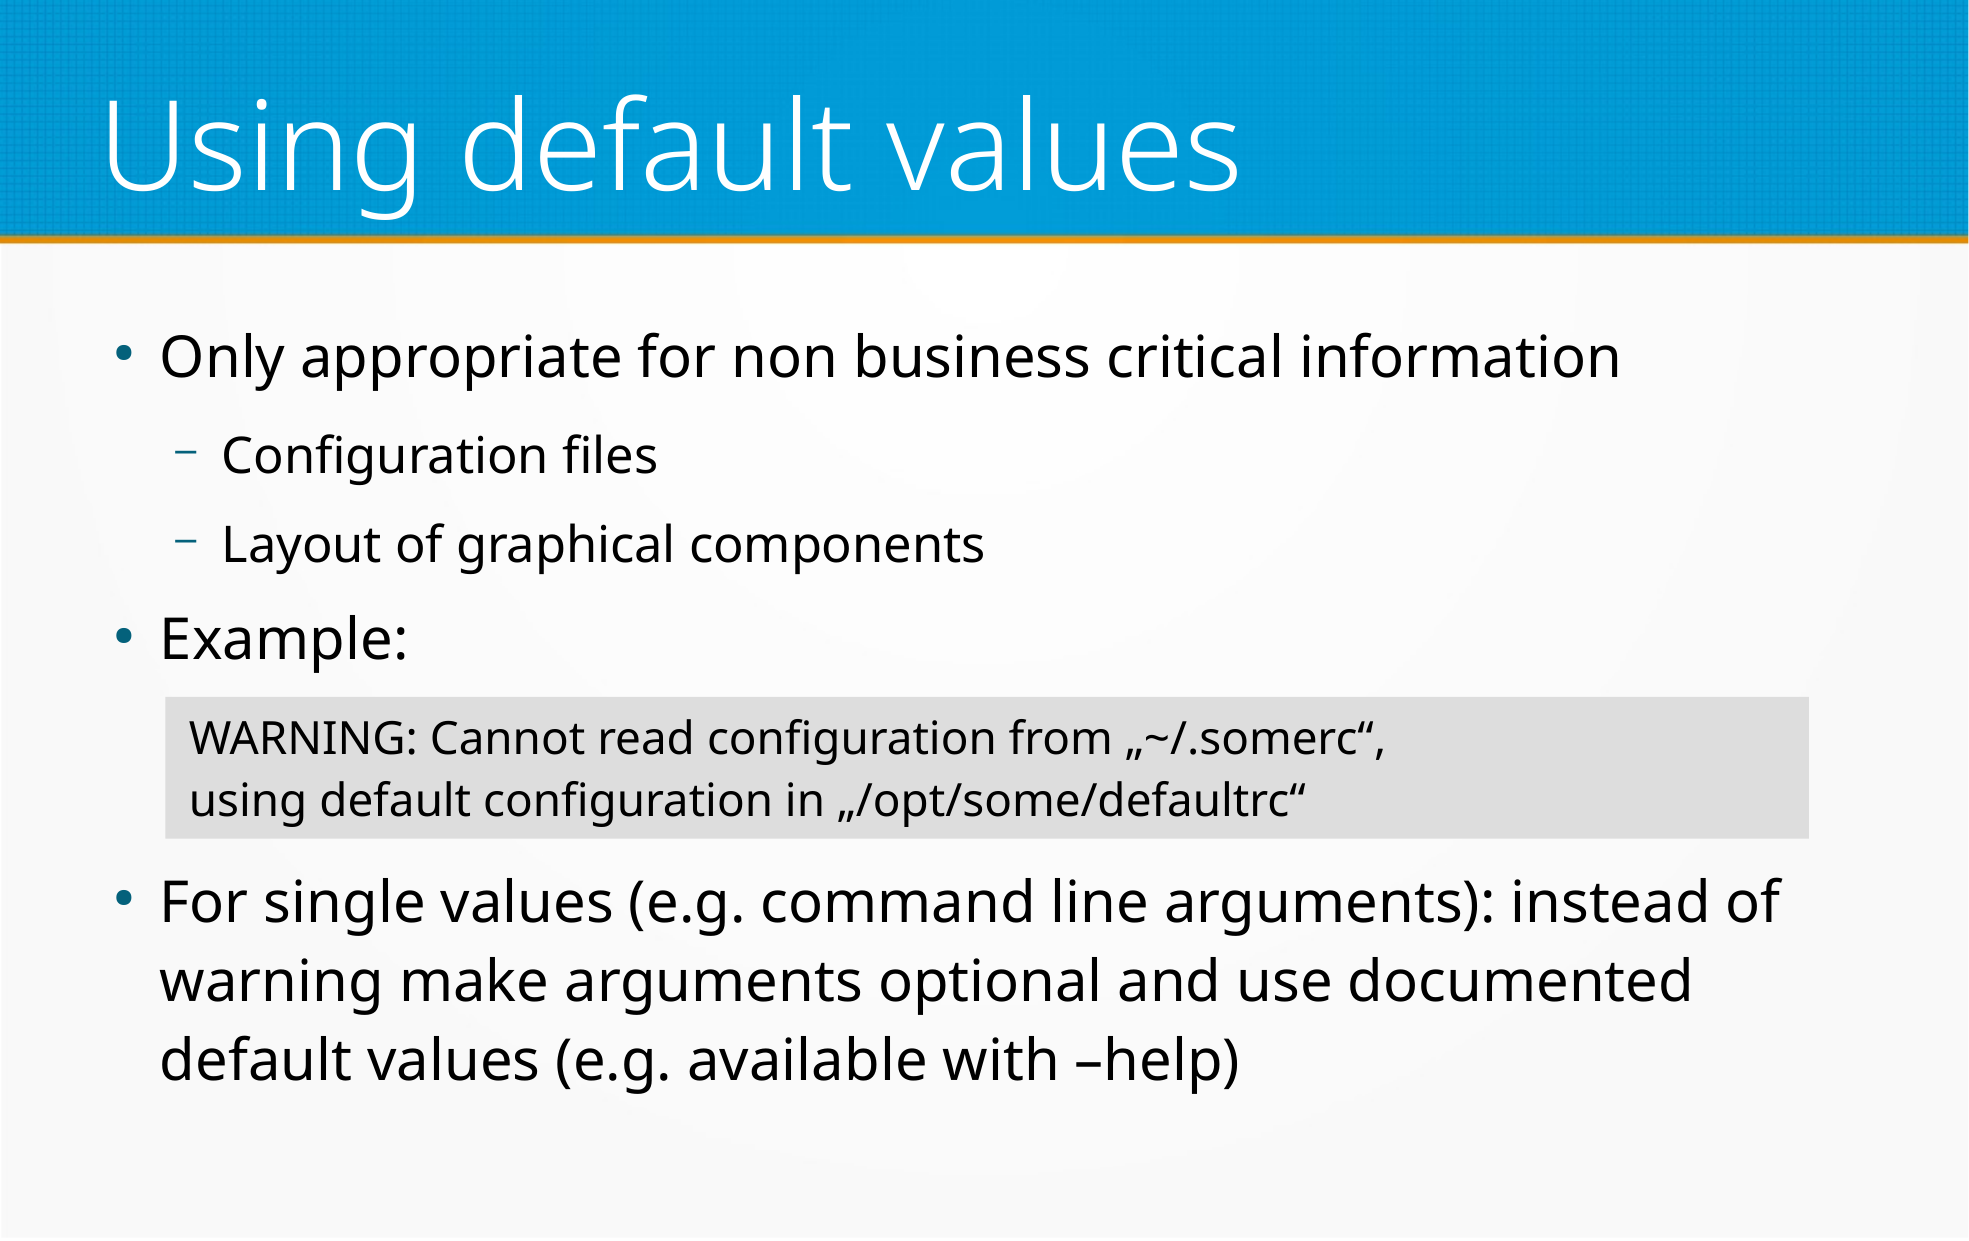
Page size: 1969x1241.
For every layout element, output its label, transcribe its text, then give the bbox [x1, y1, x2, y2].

list WARNING: Cannot read configuration from „~/.somerc“, using default configuration in „/opt/some/defaultrc“ [165, 696, 1809, 839]
picture [0, 233, 1969, 1241]
title Using default values [98, 19, 1870, 227]
list Only appropriate for non business critical information Configuration files Layout of graphical components Example: For single values (e.g. command line arguments): instead of warning make arguments optional and use documented default values (e.g. available with –help) [98, 315, 1867, 1099]
